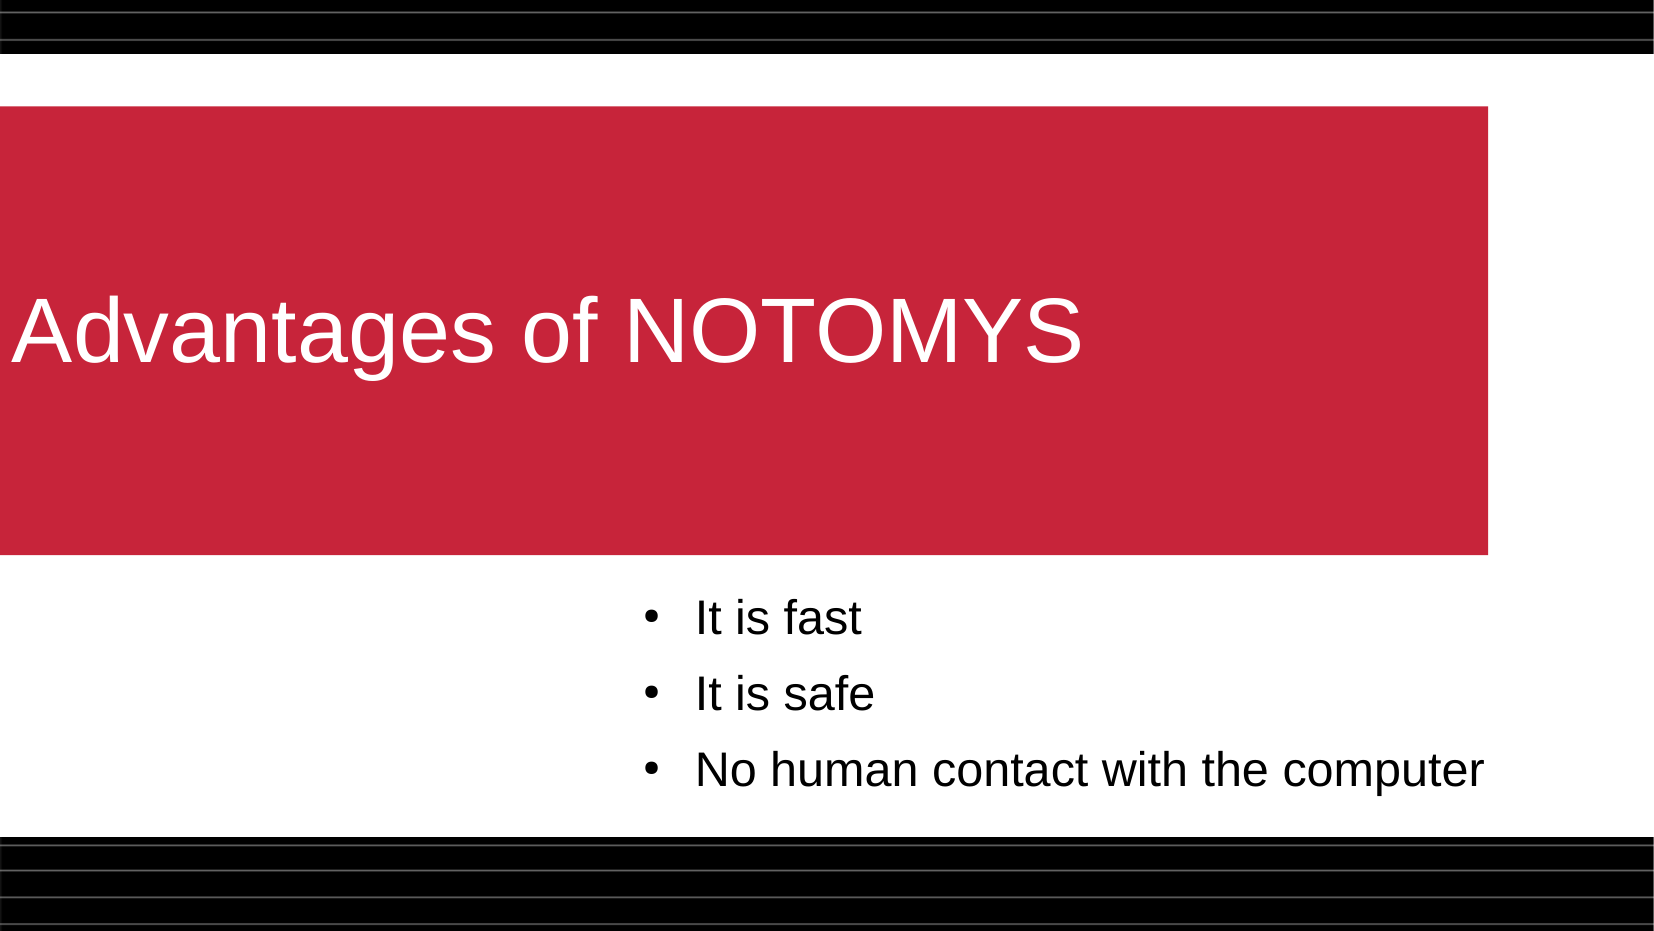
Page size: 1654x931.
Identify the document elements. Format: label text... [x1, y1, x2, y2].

picture [0, 837, 1654, 931]
picture [0, 0, 1654, 54]
list It is fast It is safe No human contact with the computer [625, 590, 1489, 804]
title Advantages of NOTOMYS [0, 106, 1489, 556]
